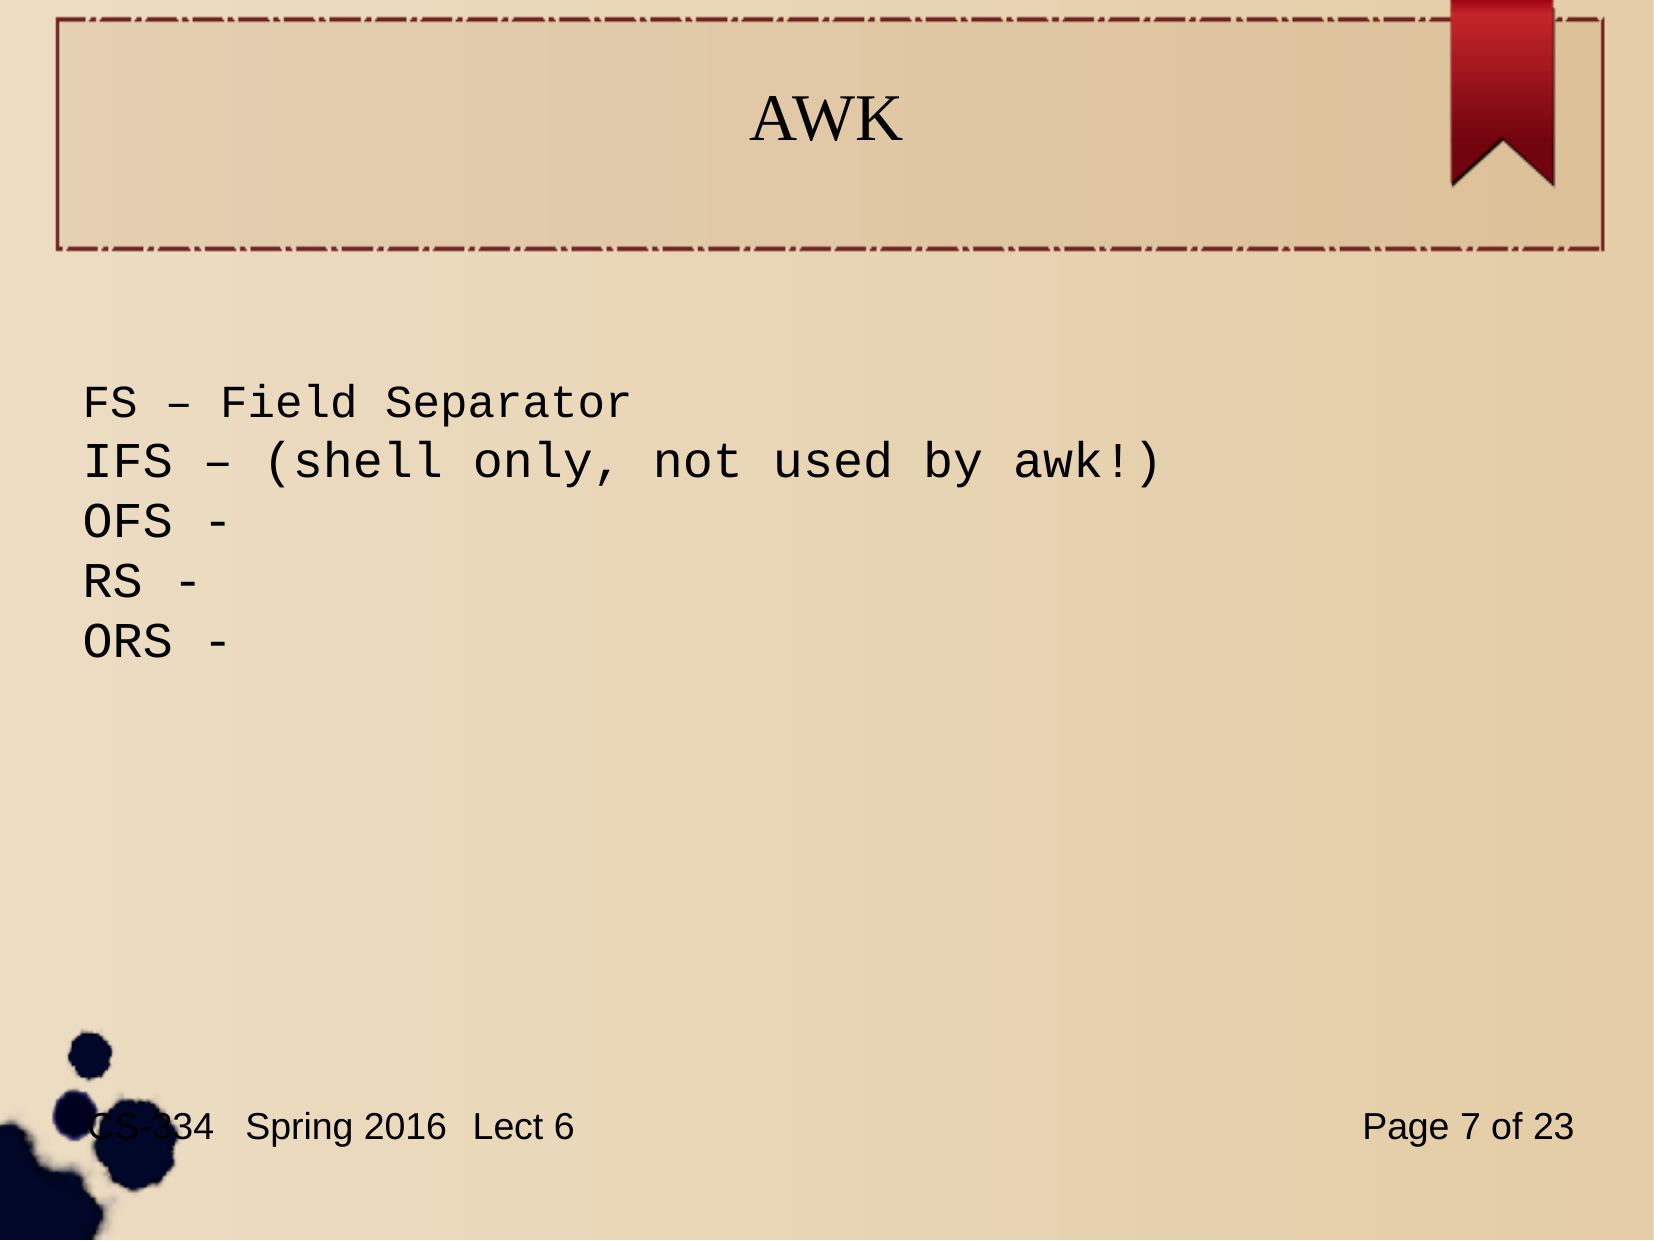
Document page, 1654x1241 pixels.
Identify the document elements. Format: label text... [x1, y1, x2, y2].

picture [0, 0, 1654, 1240]
text_box AWK [82, 47, 1571, 180]
text_box FS – Field Separator IFS – (shell only, not used by awk!) OFS - RS - ORS - [82, 240, 1571, 960]
text_box CS-334 Spring 2016 Lect 6 Page <number> of 23 [6, 1095, 1654, 1165]
